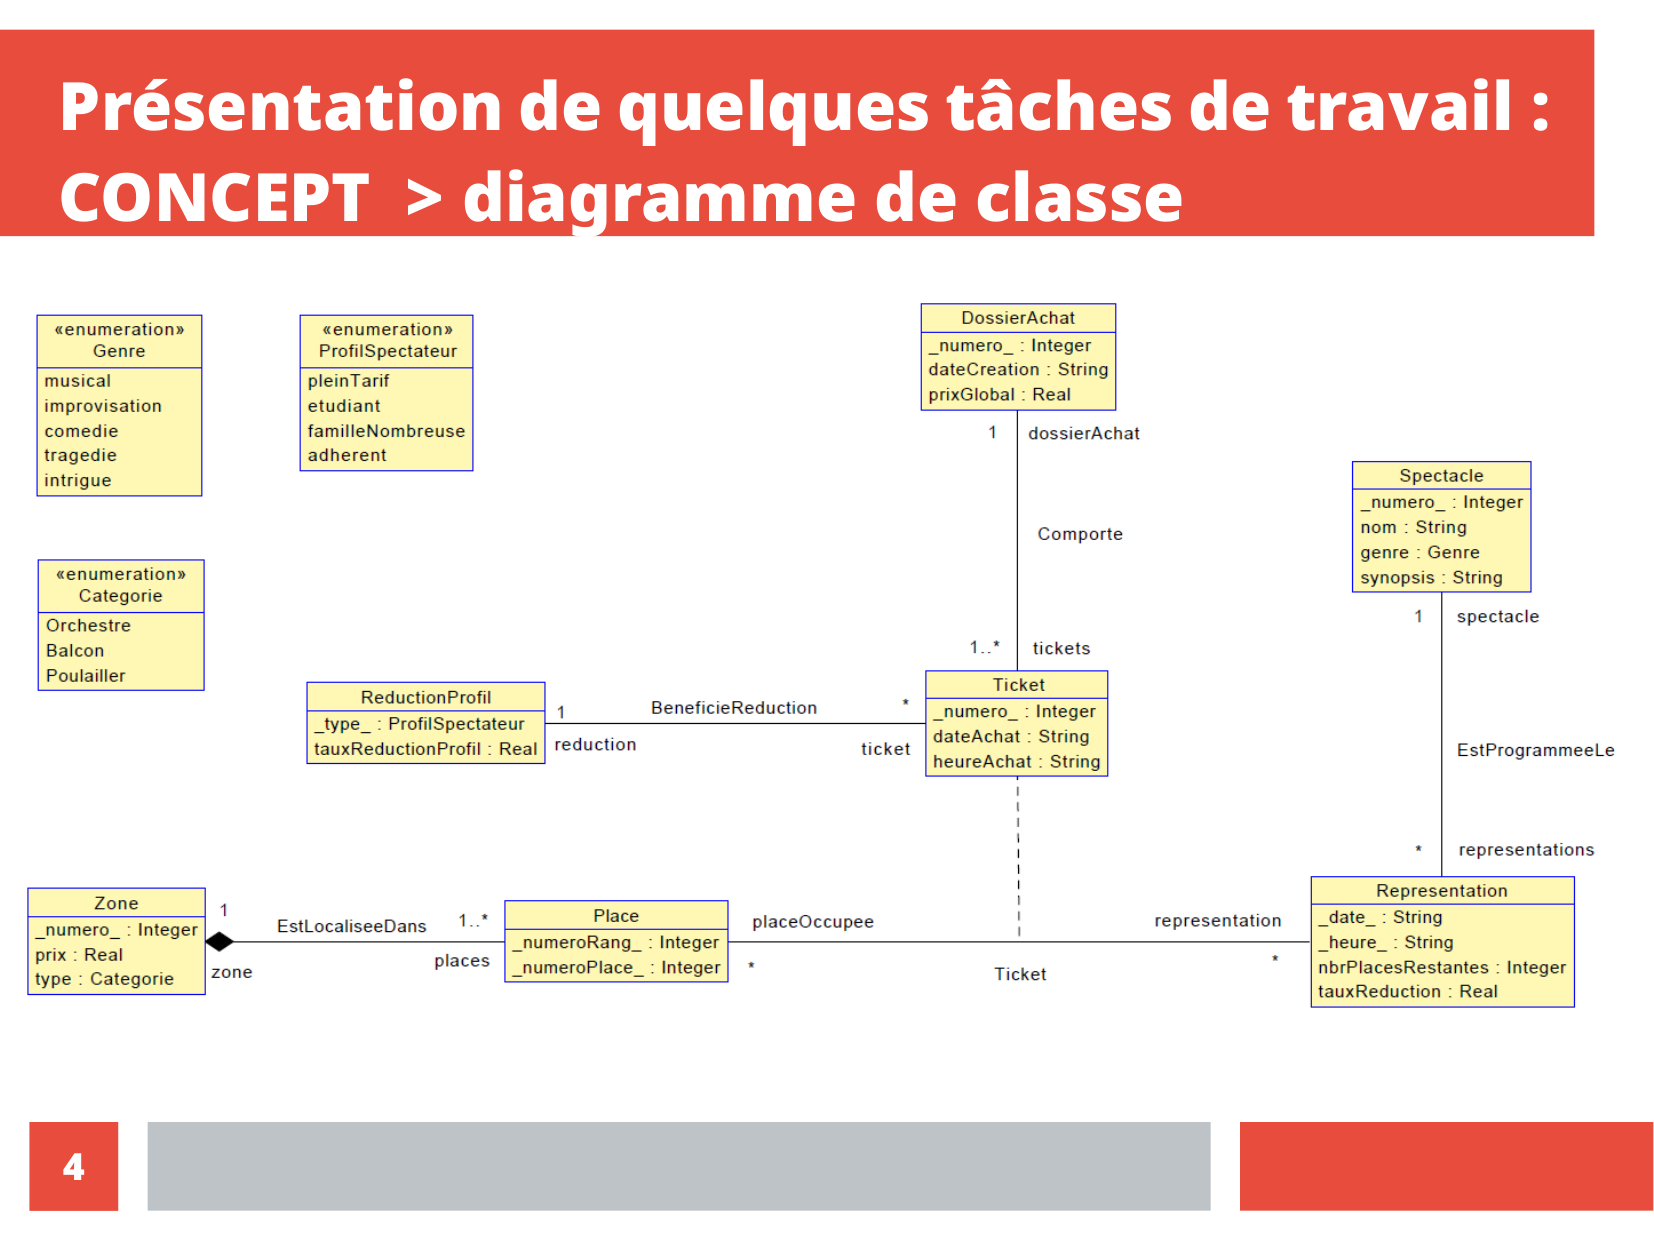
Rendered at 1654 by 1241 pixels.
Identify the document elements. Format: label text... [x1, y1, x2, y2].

title Présentation de quelques tâches de travail : CONCEPT > diagramme de classe [59, 59, 1595, 207]
picture [24, 301, 1622, 1010]
